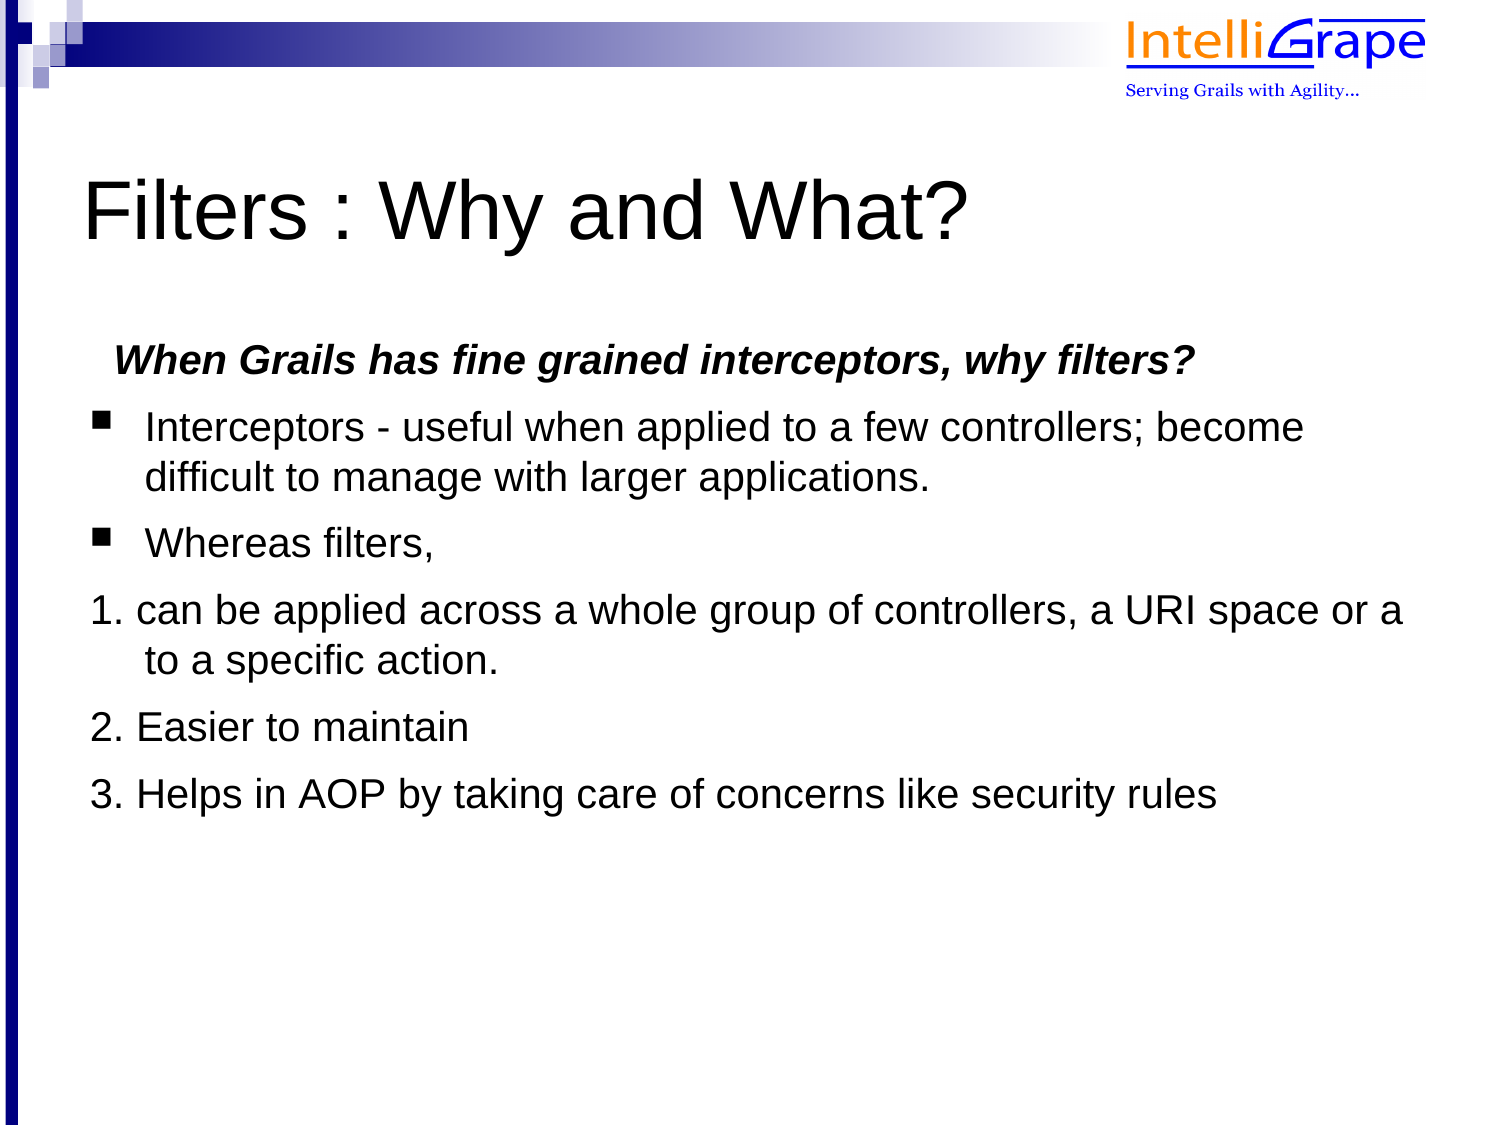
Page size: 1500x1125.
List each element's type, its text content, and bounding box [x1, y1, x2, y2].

list When Grails has fine grained interceptors, why filters? Interceptors - useful when applied to a few controllers; become difficult to manage with larger applications. Whereas filters, 1. can be applied across a whole group of controllers, a URI space or a to a specific action. 2. Easier to maintain 3. Helps in AOP by taking care of concerns like security rules [75, 324, 1426, 1123]
picture [1125, 12, 1425, 100]
title Filters : Why and What? [67, 88, 1418, 324]
